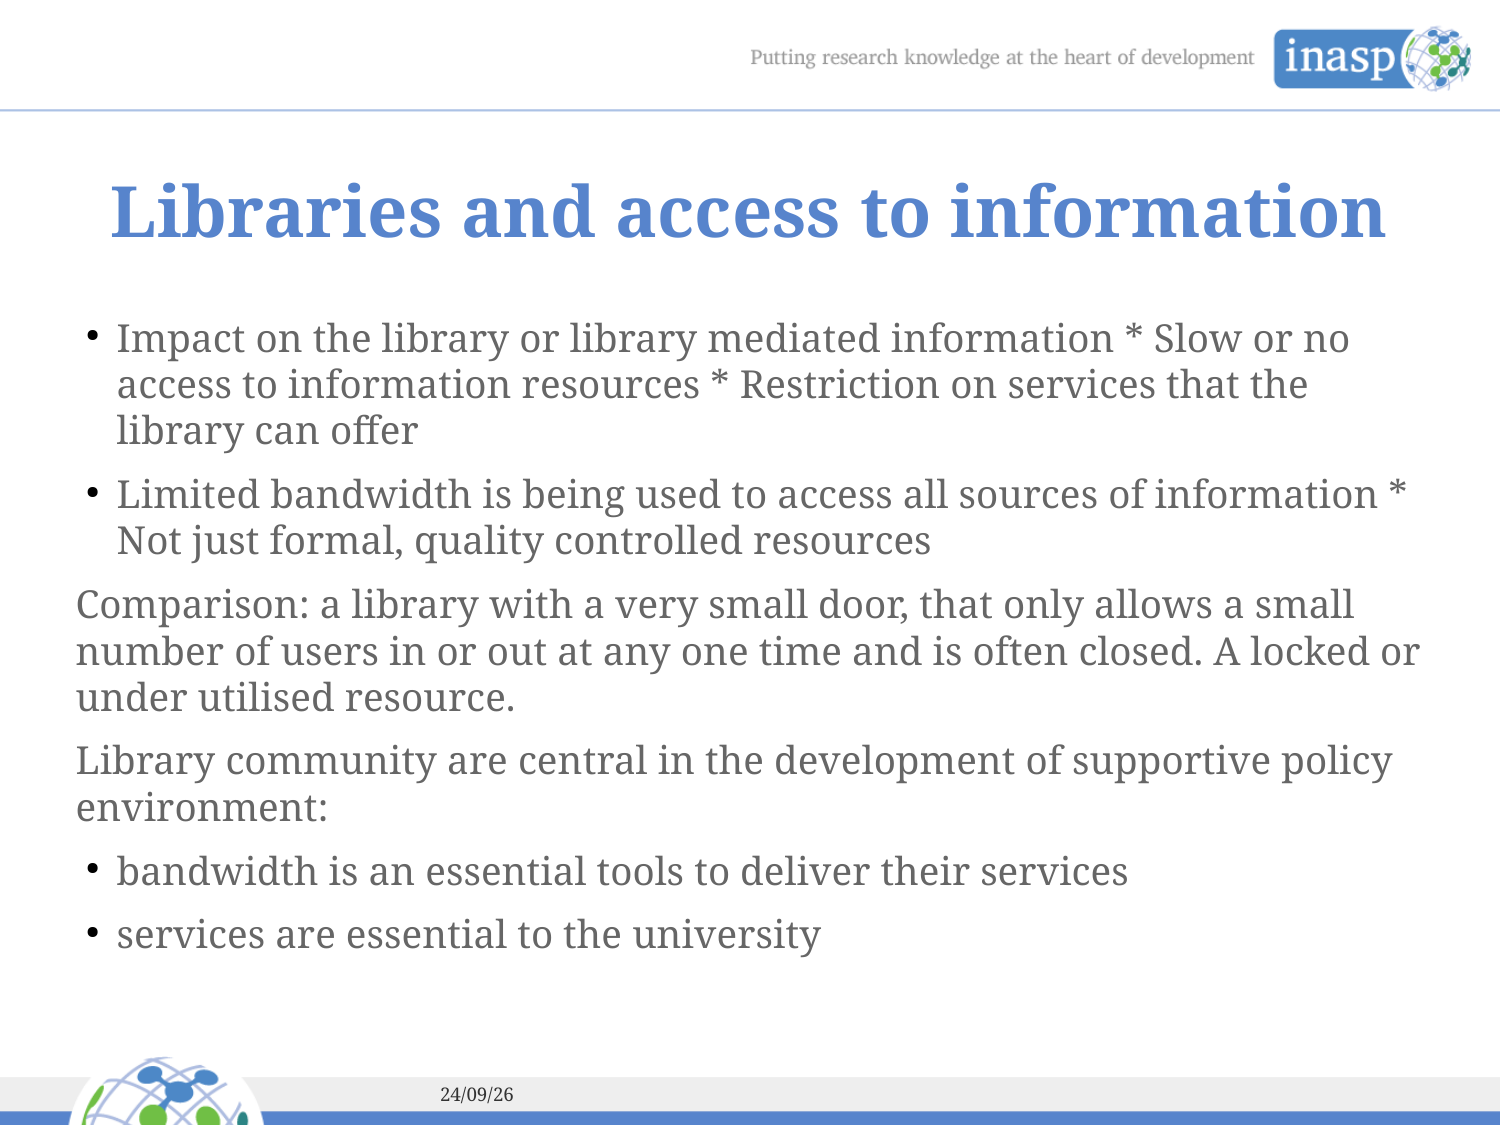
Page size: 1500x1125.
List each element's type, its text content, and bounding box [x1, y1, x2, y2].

title Libraries and access to information [75, 129, 1426, 313]
list Impact on the library or library mediated information * Slow or no access to information resources * Restriction on services that the library can offer Limited bandwidth is being used to access all sources of information * Not just formal, quality controlled resources Comparison: a library with a very small door, that only allows a small number of users in or out at any one time and is often closed. A locked or under utilised resource. Library community are central in the development of supportive policy environment: bandwidth is an essential tools to deliver their services services are essential to the university [75, 313, 1426, 967]
picture [0, 0, 1500, 1125]
